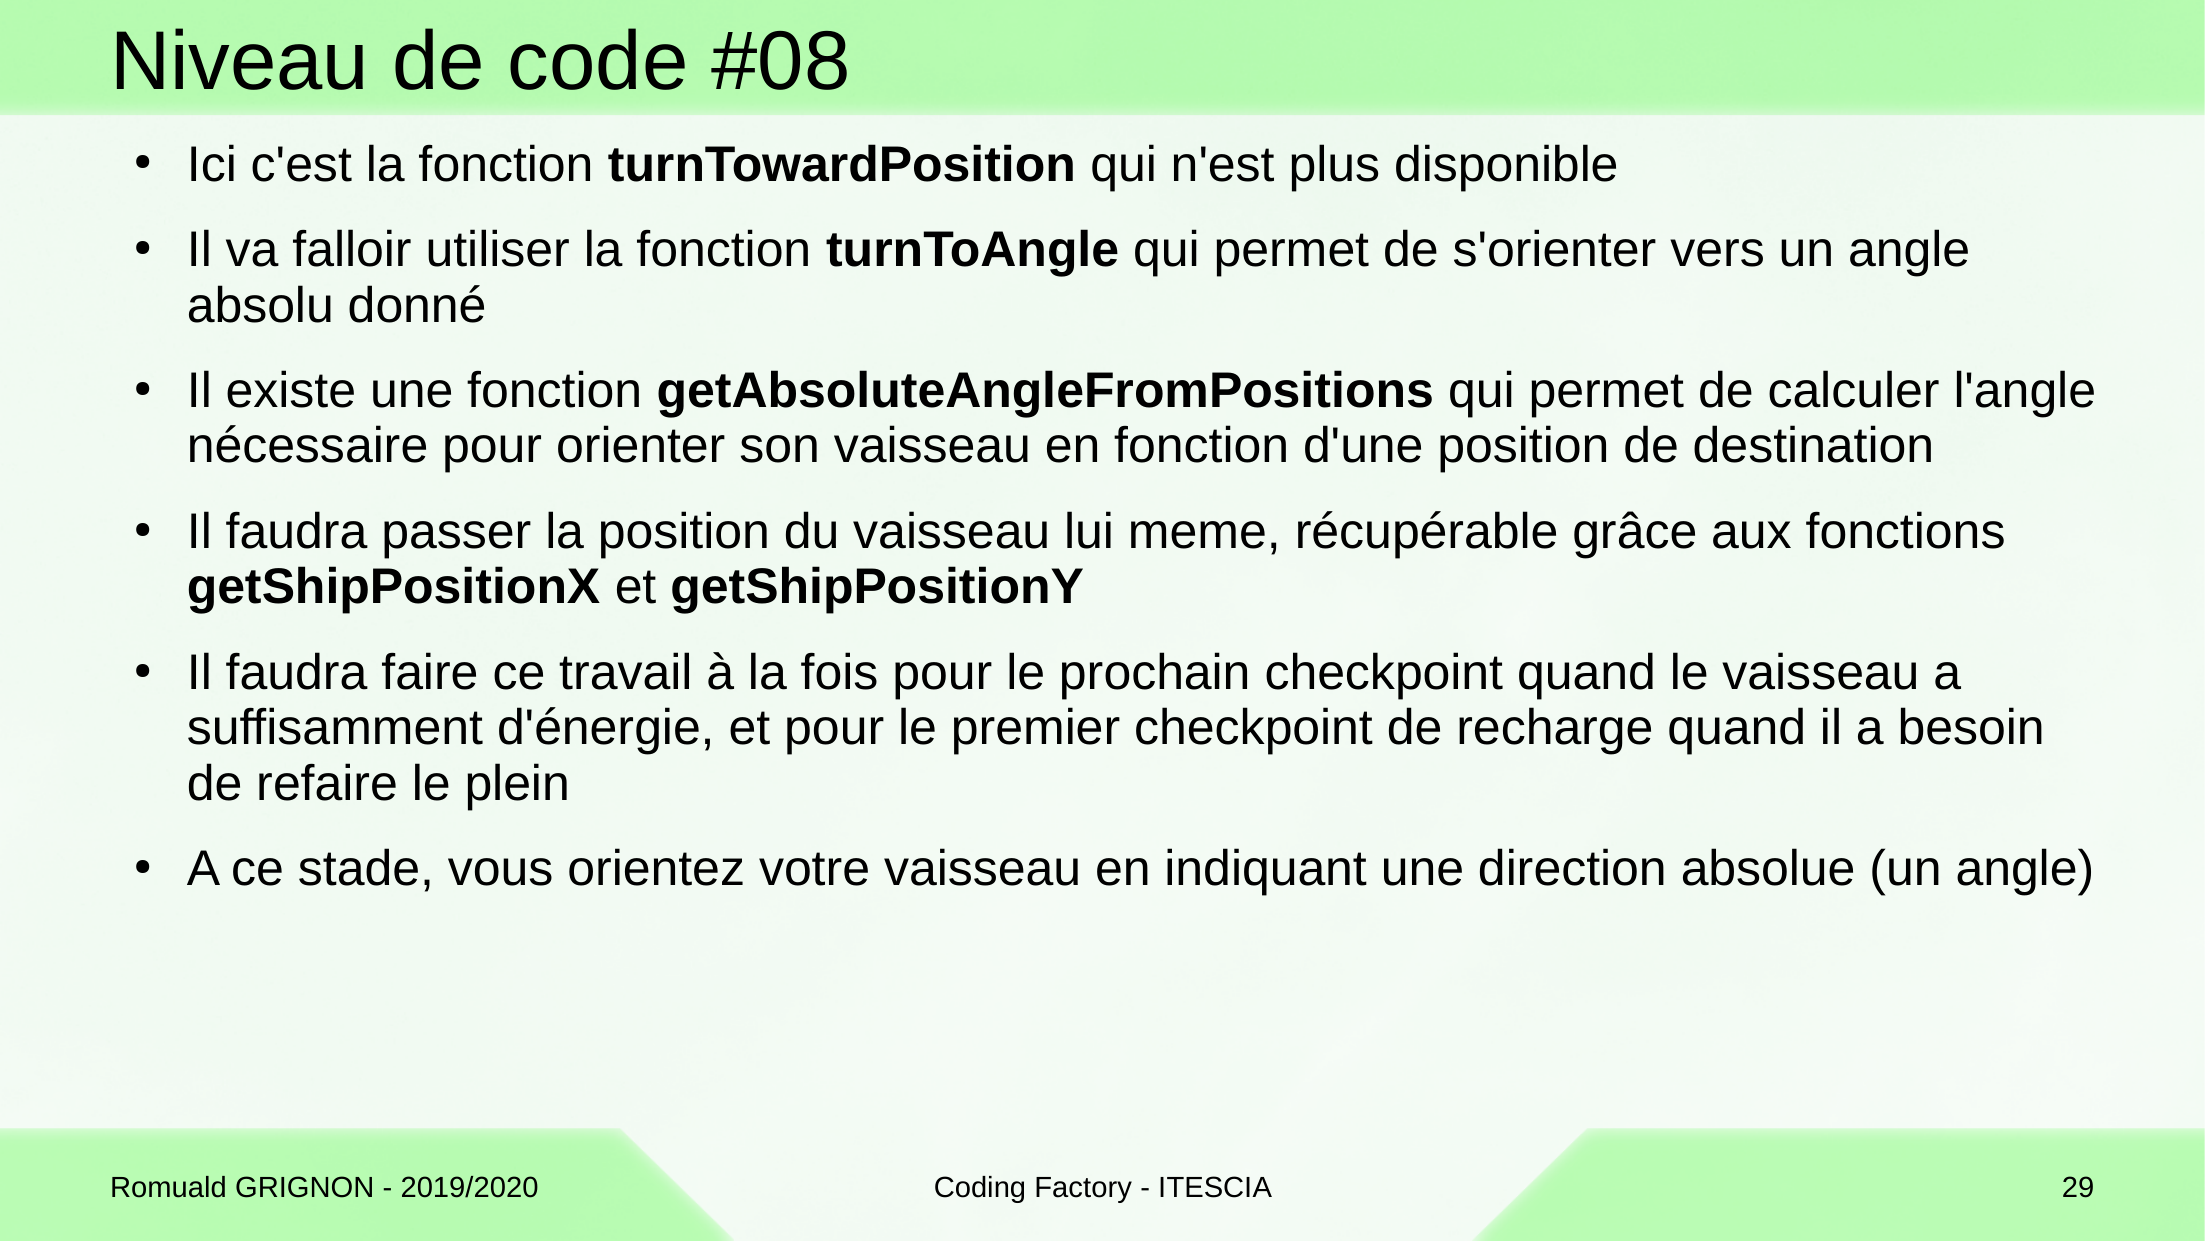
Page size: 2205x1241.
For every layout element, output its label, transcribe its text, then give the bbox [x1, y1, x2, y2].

list Ici c'est la fonction turnTowardPosition qui n'est plus disponible Il va falloir utiliser la fonction turnToAngle qui permet de s'orienter vers un angle absolu donné Il existe une fonction getAbsoluteAngleFromPositions qui permet de calculer l'angle nécessaire pour orienter son vaisseau en fonction d'une position de destination Il faudra passer la position du vaisseau lui meme, récupérable grâce aux fonctions getShipPositionX et getShipPositionY Il faudra faire ce travail à la fois pour le prochain checkpoint quand le vaisseau a suffisamment d'énergie, et pour le premier checkpoint de recharge quand il a besoin de refaire le plein A ce stade, vous orientez votre vaisseau en indiquant une direction absolue (un angle) [116, 206, 2101, 1149]
title Niveau de code #08 [110, 49, 2095, 257]
picture [0, 0, 2205, 1241]
